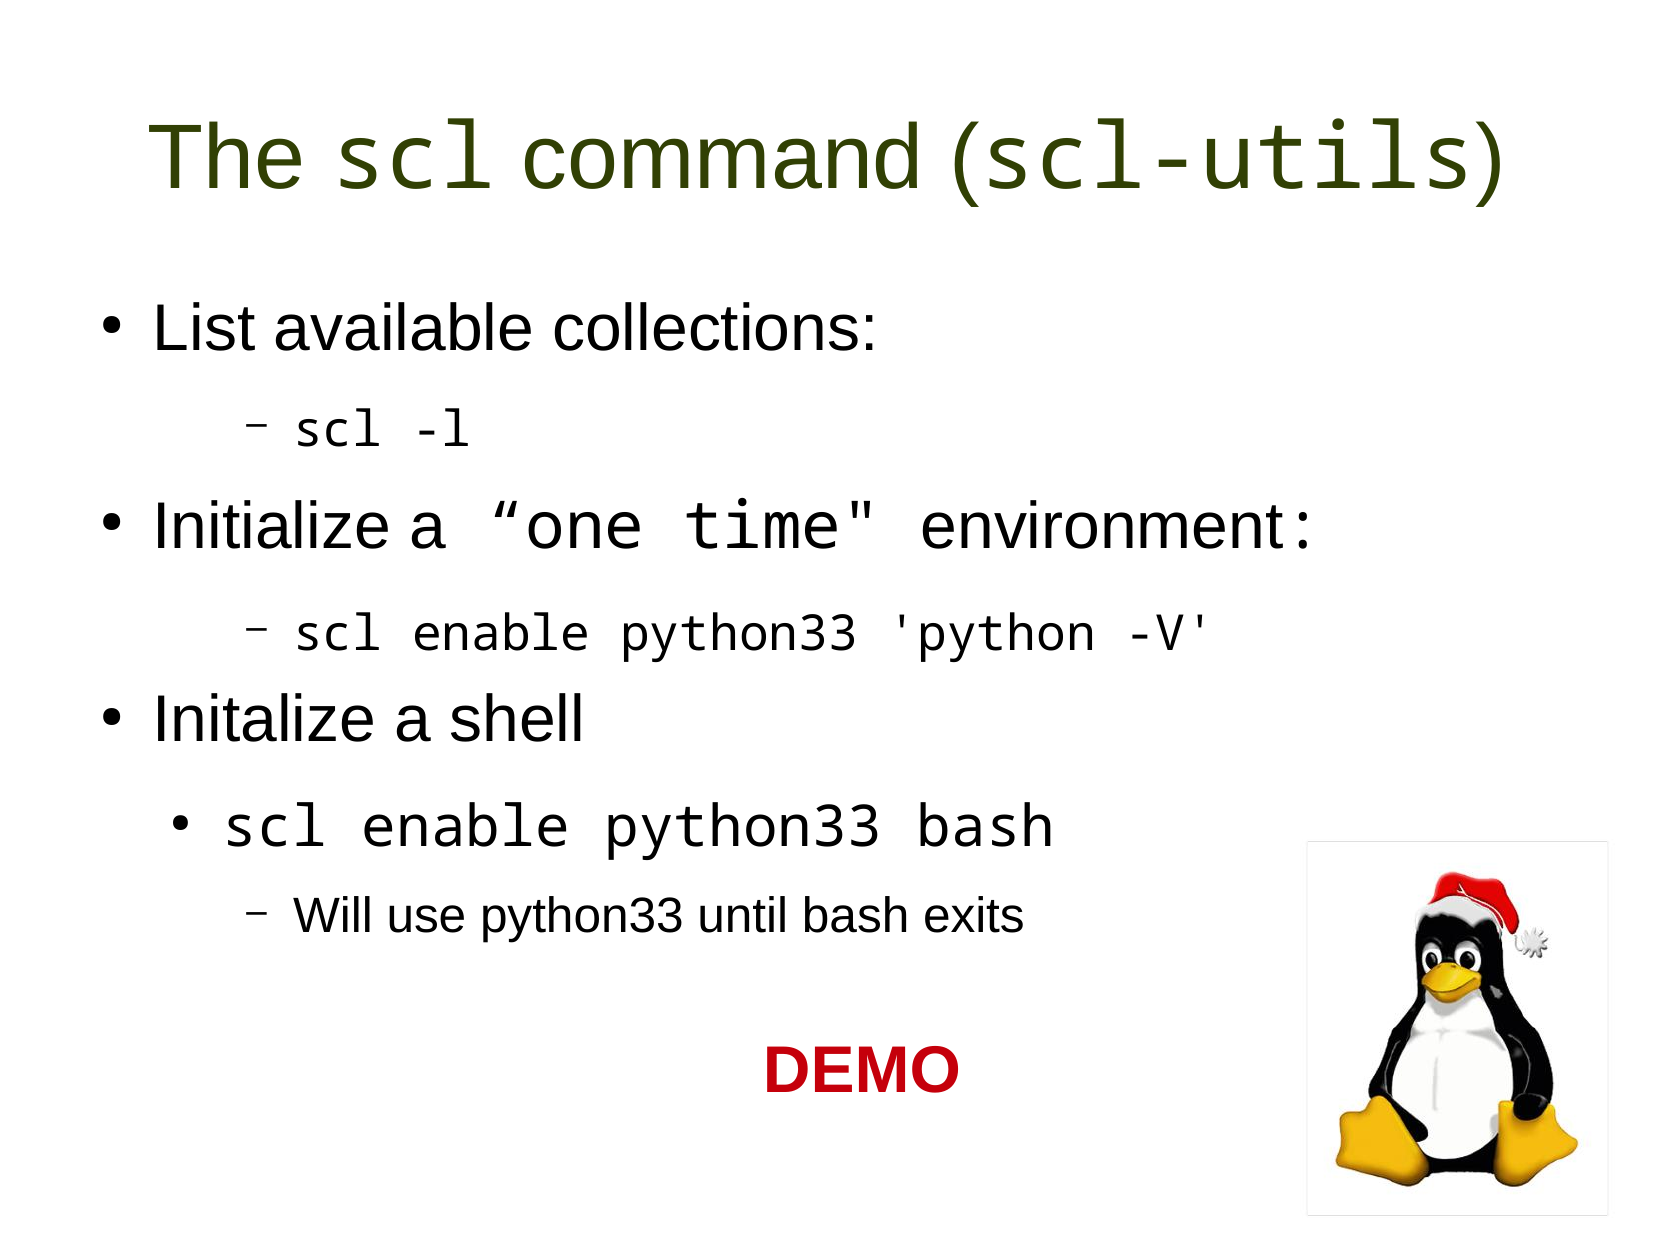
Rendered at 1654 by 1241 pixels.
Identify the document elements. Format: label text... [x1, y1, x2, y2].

title The scl command (scl-utils) [82, 49, 1571, 257]
list List available collections: scl -l Initialize a “one time" environment: scl enable python33 'python -V' Initalize a shell scl enable python33 bash Will use python33 until bash exits DEMO [82, 290, 1571, 1109]
picture [1260, 831, 1654, 1225]
